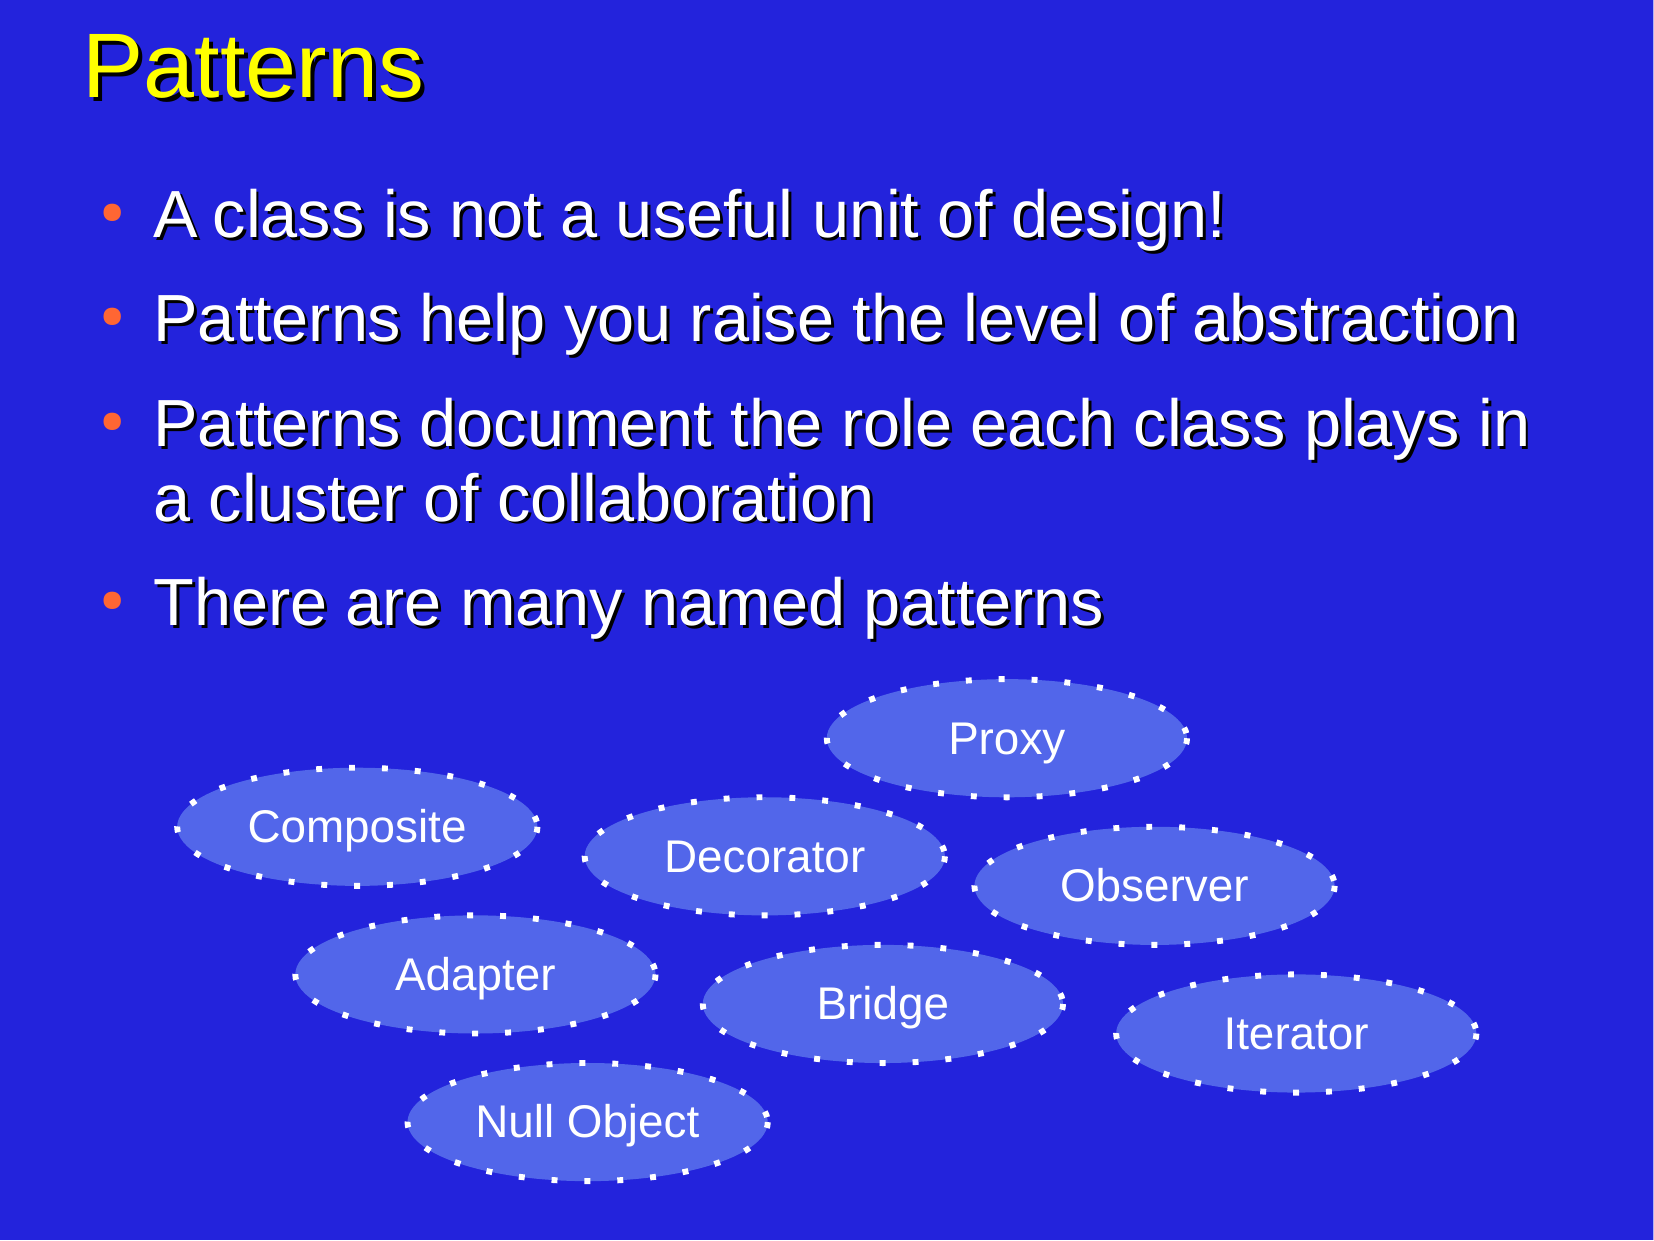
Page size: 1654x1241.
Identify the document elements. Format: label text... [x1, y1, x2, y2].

text_box Proxy [826, 679, 1188, 798]
text_box Composite [177, 767, 538, 886]
text_box Bridge [702, 944, 1064, 1064]
text_box Decorator [584, 797, 945, 916]
text_box Null Object [407, 1062, 768, 1182]
text_box Observer [974, 826, 1335, 945]
text_box Iterator [1116, 974, 1477, 1093]
text_box Adapter [295, 915, 656, 1034]
list A class is not a useful unit of design! Patterns help you raise the level of abstraction Patterns document the role each class plays in a cluster of collaboration There are many named patterns [82, 177, 1571, 1182]
title Patterns [82, 2, 1571, 130]
